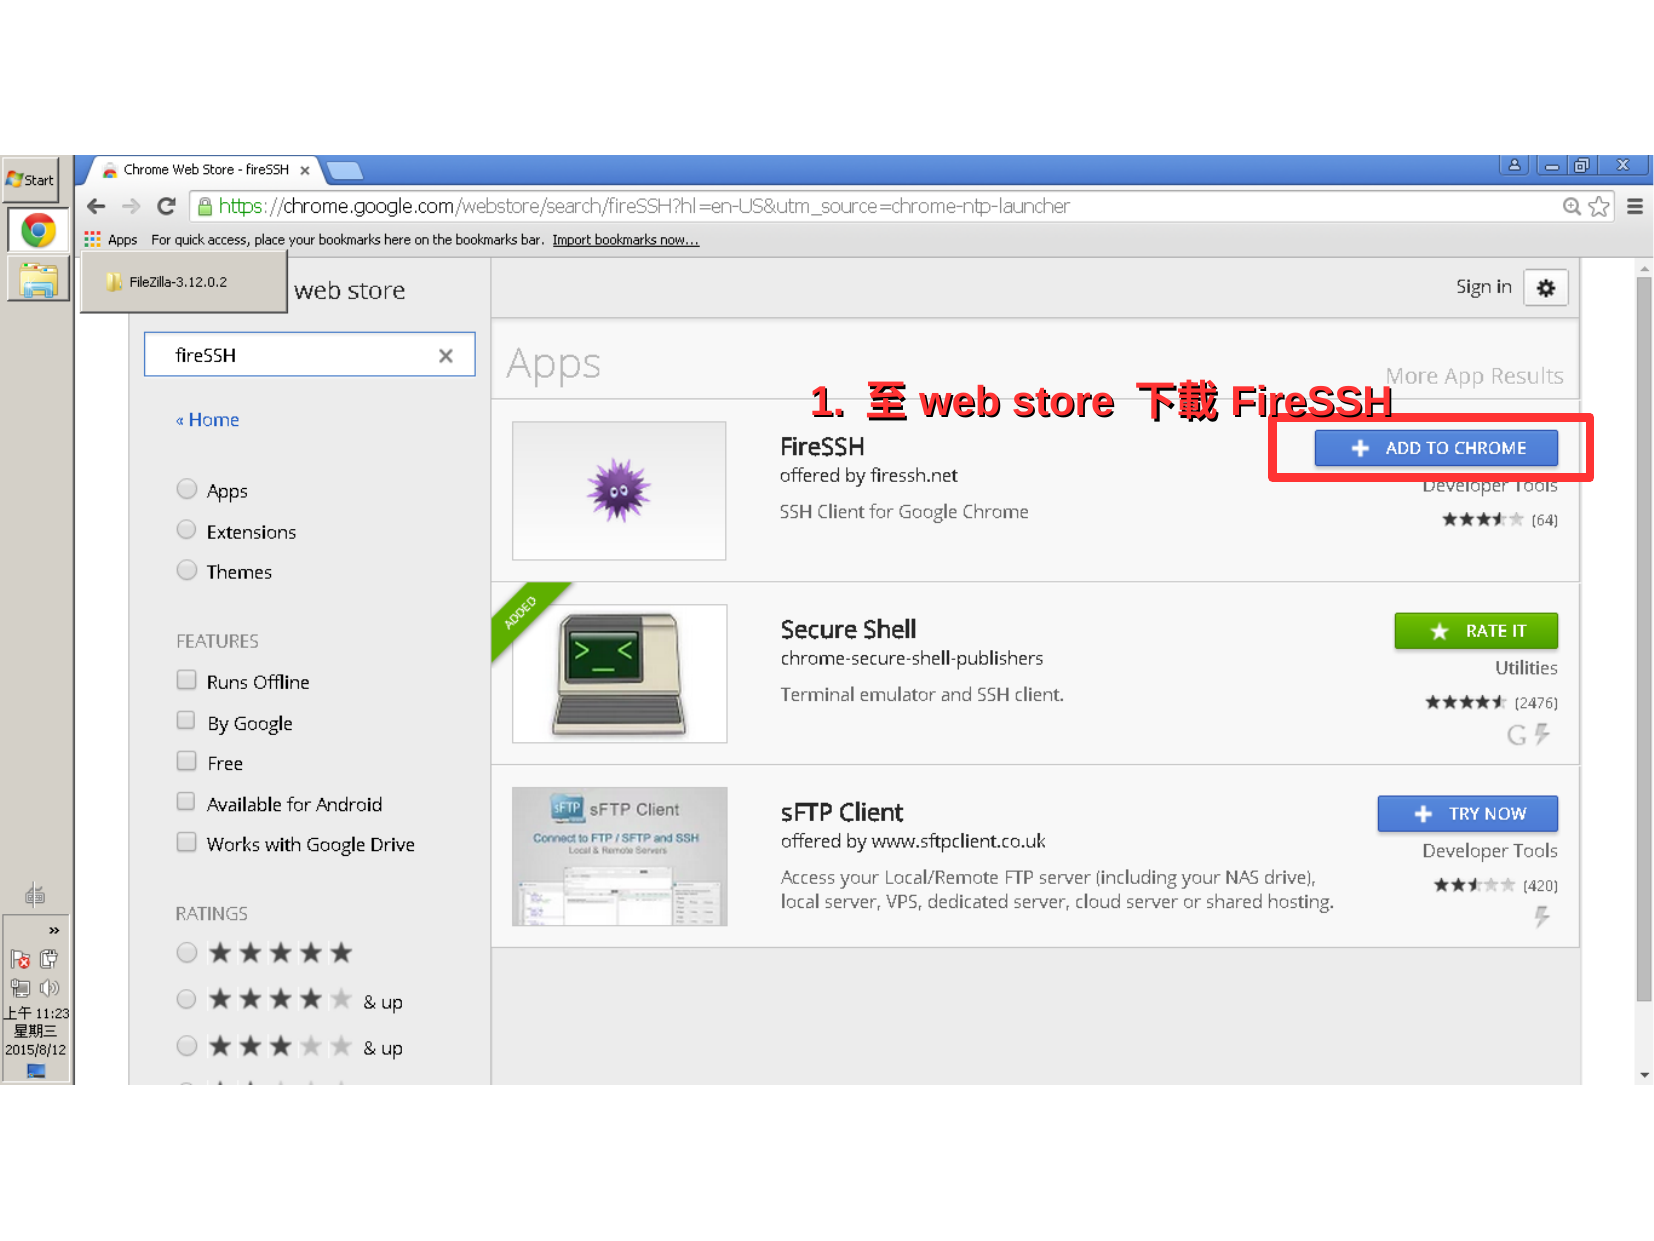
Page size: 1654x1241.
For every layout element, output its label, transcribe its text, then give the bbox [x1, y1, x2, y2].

text_box 1. 至web store 下載FireSSH [795, 329, 1546, 424]
picture [0, 155, 1654, 1085]
